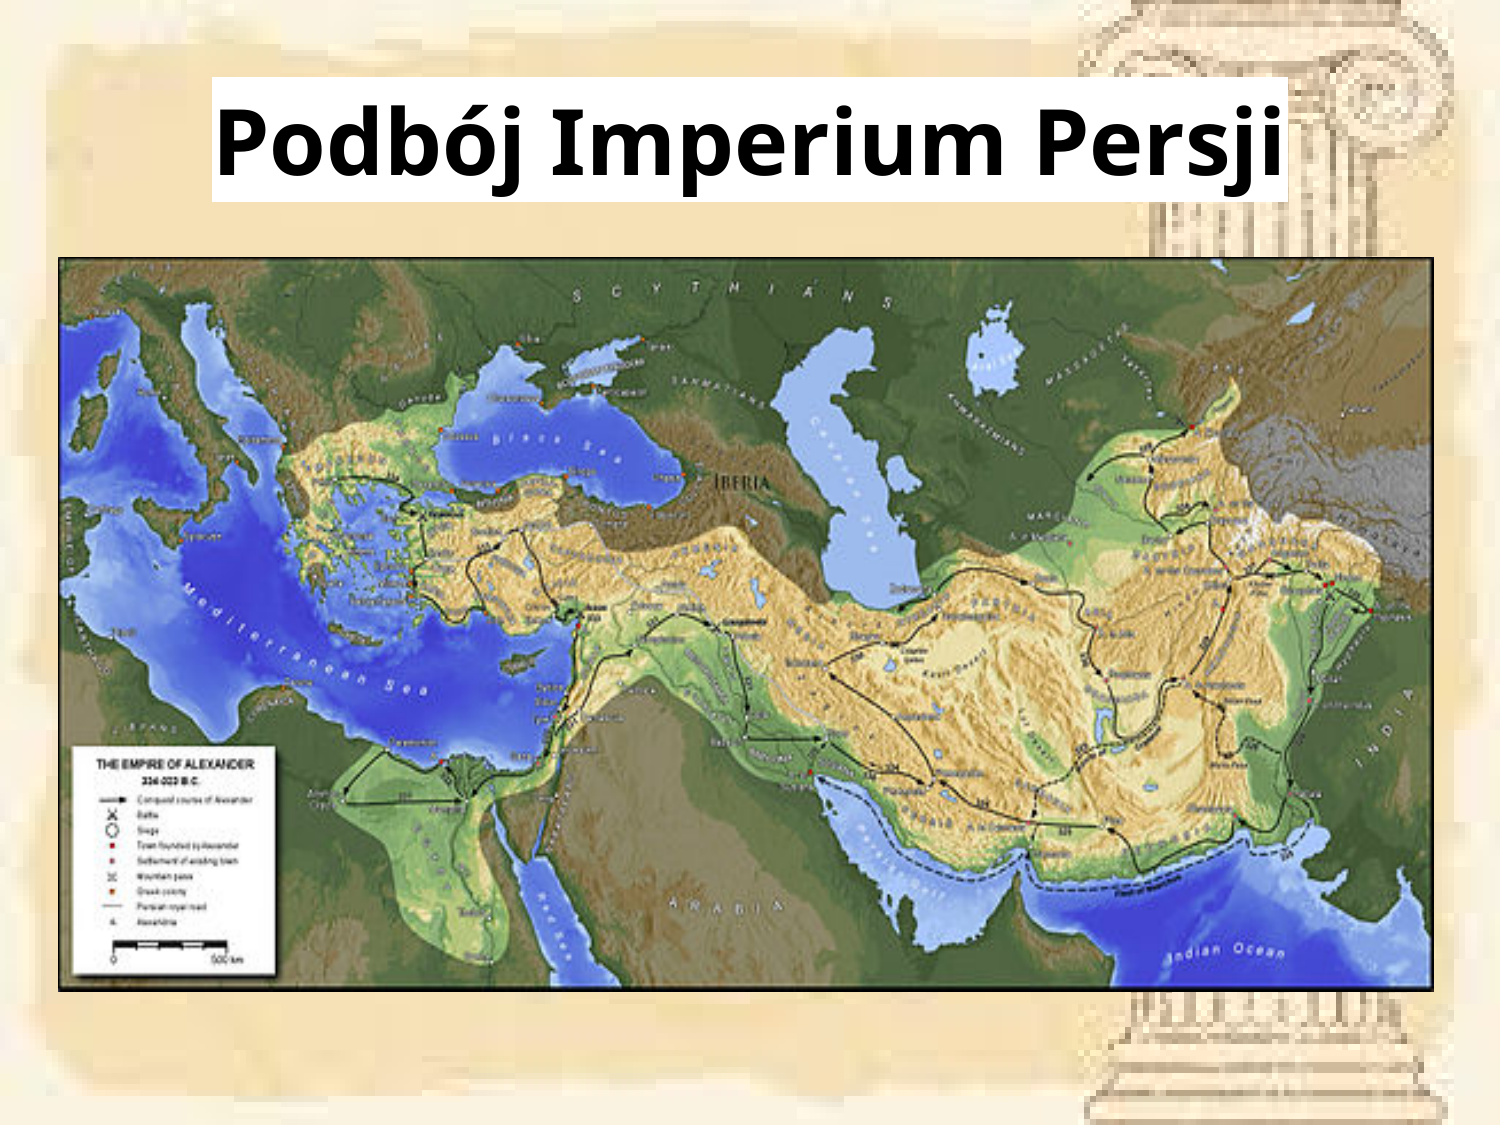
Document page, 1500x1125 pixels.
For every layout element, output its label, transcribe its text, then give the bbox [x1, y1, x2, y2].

title Podbój Imperium Persji [75, 45, 1425, 233]
picture [0, 0, 1500, 1125]
